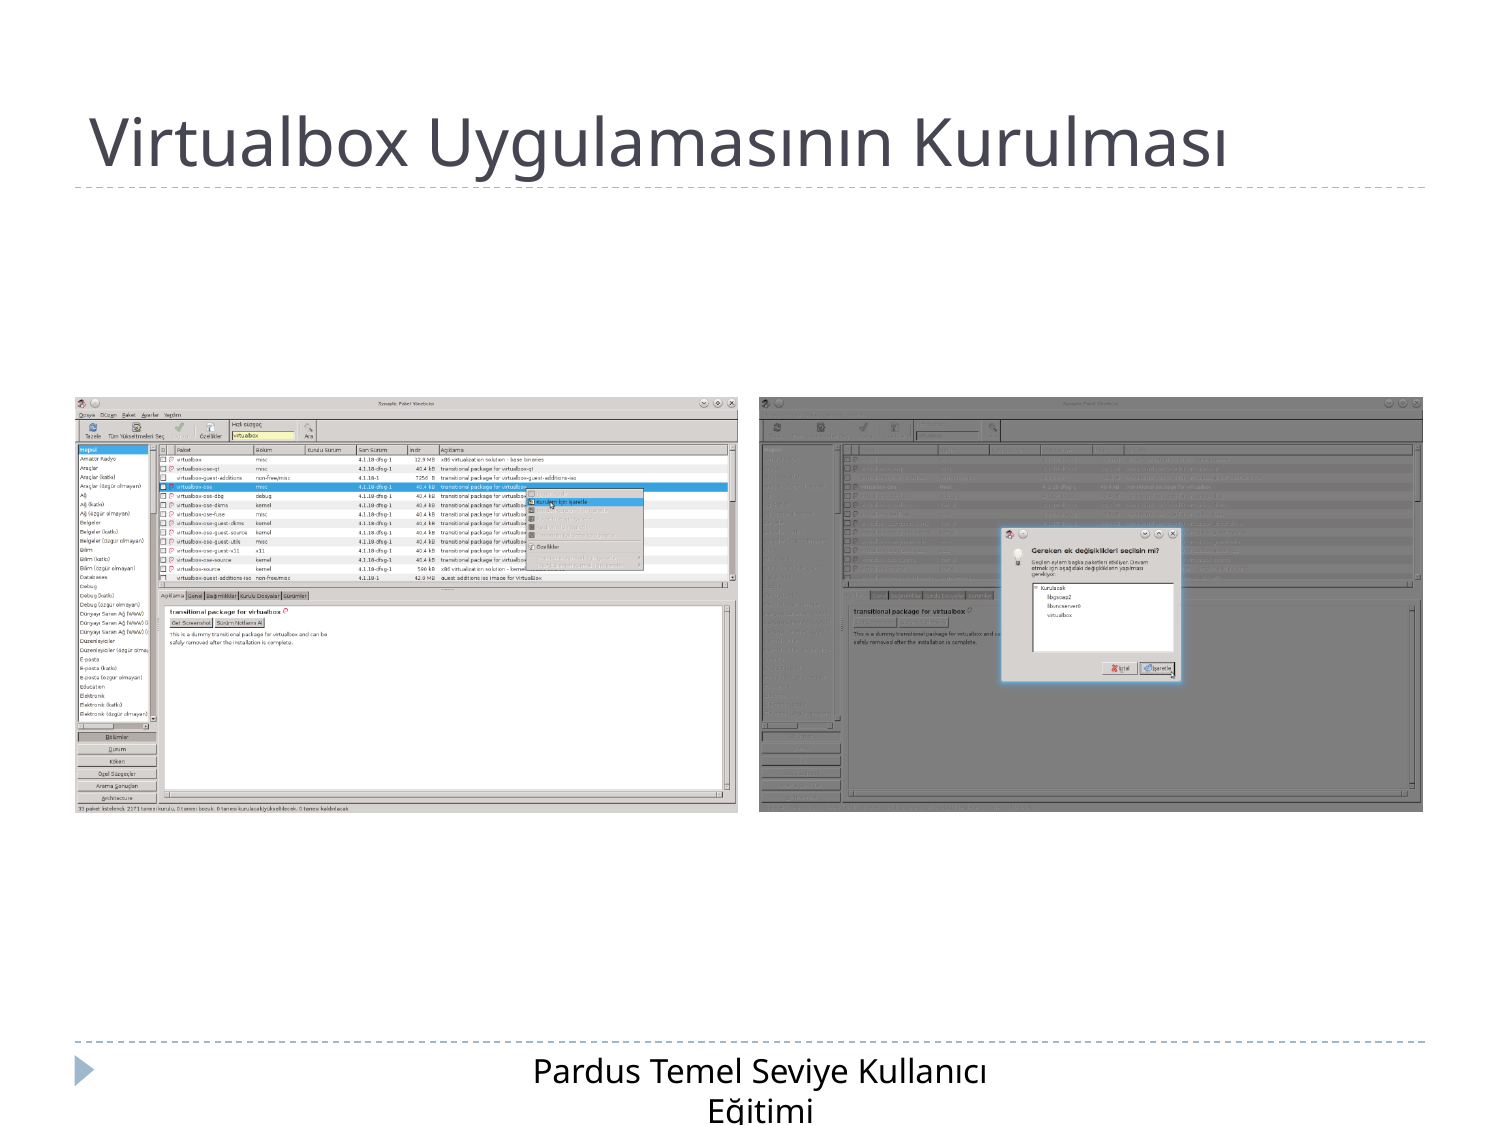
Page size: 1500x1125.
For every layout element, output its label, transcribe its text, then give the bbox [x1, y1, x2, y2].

picture [75, 397, 738, 813]
title Virtualbox Uygulamasının Kurulması [75, 37, 1425, 188]
picture [759, 397, 1423, 812]
